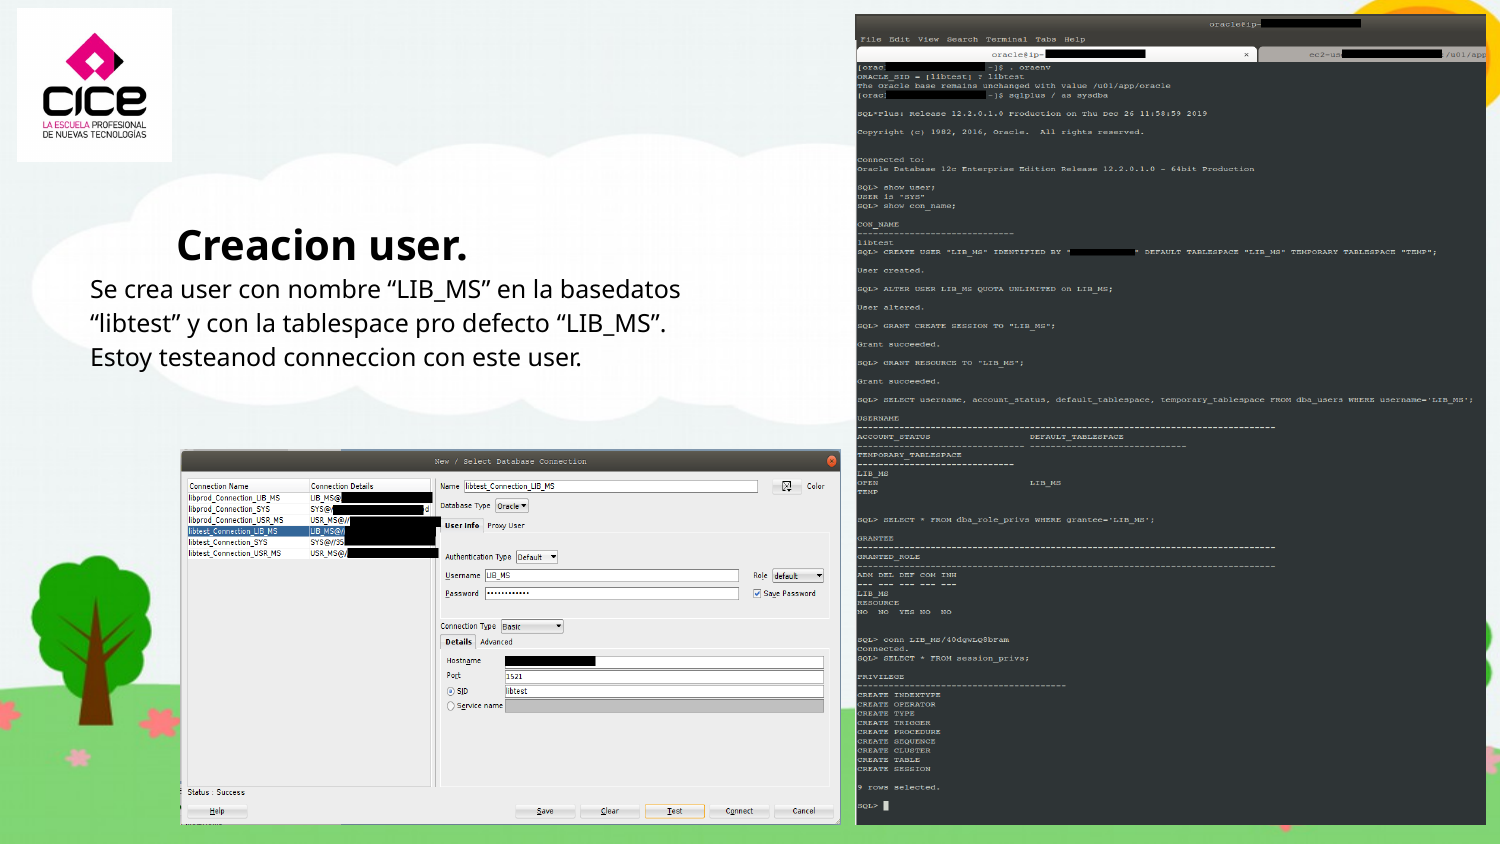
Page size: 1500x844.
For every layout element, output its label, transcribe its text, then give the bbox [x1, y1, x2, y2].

picture [0, 0, 1500, 844]
title Creacion user. Se crea user con nombre “LIB_MS” en la basedatos “libtest” y con la tablespace pro defecto “LIB_MS”. Estoy testeanod conneccion con este user. [90, 195, 723, 395]
